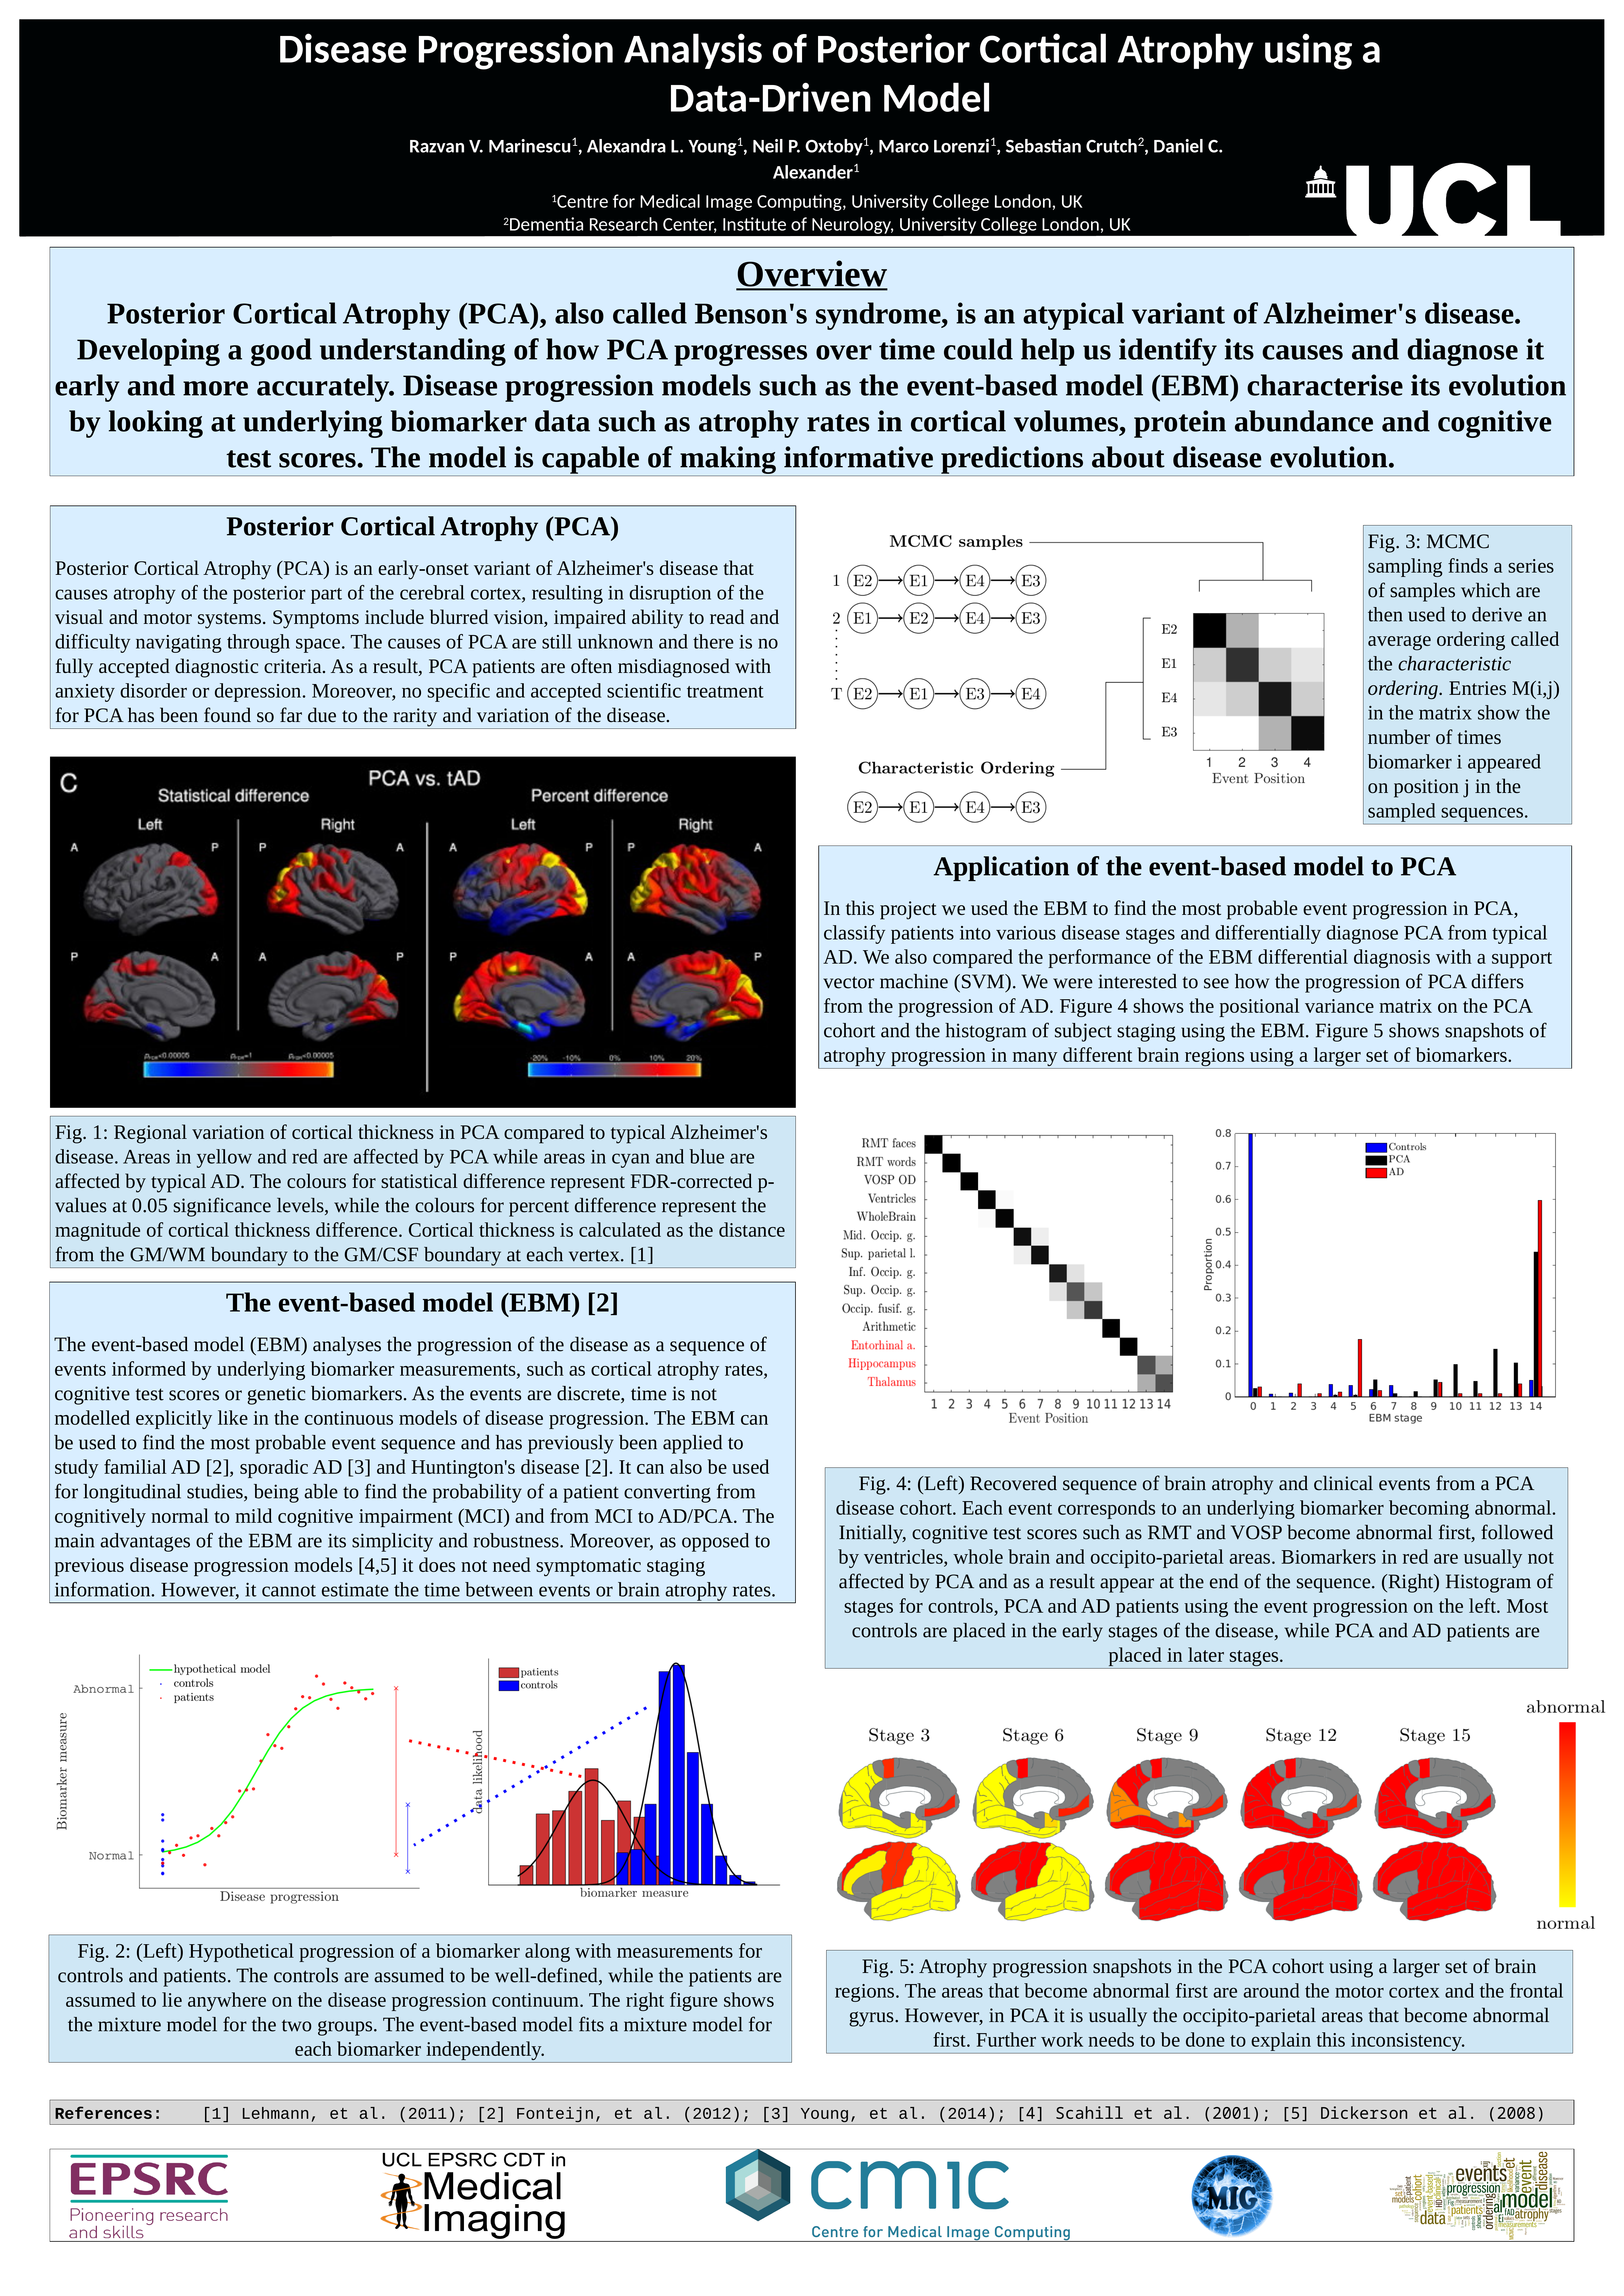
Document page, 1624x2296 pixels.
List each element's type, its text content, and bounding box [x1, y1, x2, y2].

text_box Disease Progression Analysis of Posterior Cortical Atrophy using a Data-Driven Model [255, 19, 1406, 122]
text_box Fig. 1: Regional variation of cortical thickness in PCA compared to typical Alzheimer's disease. Areas in yellow and red are affected by PCA while areas in cyan and blue are affected by typical AD. The colours for statistical difference represent FDR-corrected p-values at 0.05 significance levels, while the colours for percent difference represent the magnitude of cortical thickness difference. Cortical thickness is calculated as the distance from the GM/WM boundary to the GM/CSF boundary at each vertex. [1] [50, 1116, 796, 1268]
picture [726, 2149, 1070, 2240]
picture [69, 2155, 228, 2238]
text_box Fig. 2: (Left) Hypothetical progression of a biomarker along with measurements for controls and patients. The controls are assumed to be well-defined, while the patients are assumed to lie anywhere on the disease progression continuum. The right figure shows the mixture model for the two groups. The event-based model fits a mixture model for each biomarker independently. [49, 1935, 792, 2063]
picture [53, 1639, 791, 1906]
text_box Fig. 4: (Left) Recovered sequence of brain atrophy and clinical events from a PCA disease cohort. Each event corresponds to an underlying biomarker becoming abnormal. Initially, cognitive test scores such as RMT and VOSP become abnormal first, followed by ventricles, whole brain and occipito-parietal areas. Biomarkers in red are usually not affected by PCA and as a result appear at the end of the sequence. (Right) Histogram of stages for controls, PCA and AD patients using the event progression on the left. Most controls are placed in the early stages of the disease, while PCA and AD patients are placed in later stages. [825, 1467, 1568, 1669]
text_box 1Centre for Medical Image Computing, University College London, UK 2Dementia Research Center, Institute of Neurology, University College London, UK [362, 186, 1272, 237]
picture [830, 1110, 1595, 1433]
text_box Fig. 5: Atrophy progression snapshots in the PCA cohort using a larger set of brain regions. The areas that become abnormal first are around the motor cortex and the frontal gyrus. However, in PCA it is usually the occipito-parietal areas that become abnormal first. Further work needs to be done to explain this inconsistency. [826, 1950, 1573, 2053]
picture [19, 19, 1605, 237]
text_box Fig. 3: MCMC sampling finds a series of samples which are then used to derive an average ordering called the characteristic ordering. Entries M(i,j) in the matrix show the number of times biomarker i appeared on position j in the sampled sequences. [1363, 525, 1572, 824]
text_box The event-based model (EBM) [2] The event-based model (EBM) analyses the progression of the disease as a sequence of events informed by underlying biomarker measurements, such as cortical atrophy rates, cognitive test scores or genetic biomarkers. As the events are discrete, time is not modelled explicitly like in the continuous models of disease progression. The EBM can be used to find the most probable event sequence and has previously been applied to study familial AD [2], sporadic AD [3] and Huntington's disease [2]. It can also be used for longitudinal studies, being able to find the probability of a patient converting from cognitively normal to mild cognitive impairment (MCI) and from MCI to AD/PCA. The main advantages of the EBM are its simplicity and robustness. Moreover, as opposed to previous disease progression models [4,5] it does not need symptomatic staging information. However, it cannot estimate the time between events or brain atrophy rates. [49, 1282, 796, 1603]
picture [818, 529, 1332, 831]
picture [818, 1695, 1614, 1935]
text_box Posterior Cortical Atrophy (PCA) Posterior Cortical Atrophy (PCA) is an early-onset variant of Alzheimer's disease that causes atrophy of the posterior part of the cerebral cortex, resulting in disruption of the visual and motor systems. Symptoms include blurred vision, impaired ability to read and difficulty navigating through space. The causes of PCA are still unknown and there is no fully accepted diagnostic criteria. As a result, PCA patients are often misdiagnosed with anxiety disorder or depression. Moreover, no specific and accepted scientific treatment for PCA has been found so far due to the rarity and variation of the disease. [50, 506, 796, 729]
text_box References: [1] Lehmann, et al. (2011); [2] Fonteijn, et al. (2012); [3] Young, et al. (2014); [4] Scahill et al. (2001); [5] Dickerson et al. (2008) [575, 2100, 1574, 2125]
text_box Overview Posterior Cortical Atrophy (PCA), also called Benson's syndrome, is an atypical variant of Alzheimer's disease. Developing a good understanding of how PCA progresses over time could help us identify its causes and diagnose it early and more accurately. Disease progression models such as the event-based model (EBM) characterise its evolution by looking at underlying biomarker data such as atrophy rates in cortical volumes, protein abundance and cognitive test scores. The model is capable of making informative predictions about disease evolution. [50, 247, 1574, 476]
picture [370, 2074, 575, 2296]
text_box Razvan V. Marinescu1, Alexandra L. Young1, Neil P. Oxtoby1, Marco Lorenzi1, Sebastian Crutch2, Daniel C. Alexander1 [394, 128, 1239, 185]
picture [1370, 2112, 1585, 2279]
text_box Application of the event-based model to PCA In this project we used the EBM to find the most probable event progression in PCA, classify patients into various disease stages and differentially diagnose PCA from typical AD. We also compared the performance of the EBM differential diagnosis with a support vector machine (SVM). We were interested to see how the progression of PCA differs from the progression of AD. Figure 4 shows the positional variance matrix on the PCA cohort and the histogram of subject staging using the EBM. Figure 5 shows snapshots of atrophy progression in many different brain regions using a larger set of biomarkers. [818, 846, 1572, 1069]
text_box References: [1] Lehmann, et al. (2011); [2] Fonteijn, et al. (2012); [3] Young, et al. (2014); [4] Scahill et al. (2001); [5] Dickerson et al. (2008) [50, 2100, 370, 2125]
picture [1370, 2149, 1574, 2241]
picture [1182, 2152, 1282, 2242]
picture [50, 757, 796, 1108]
